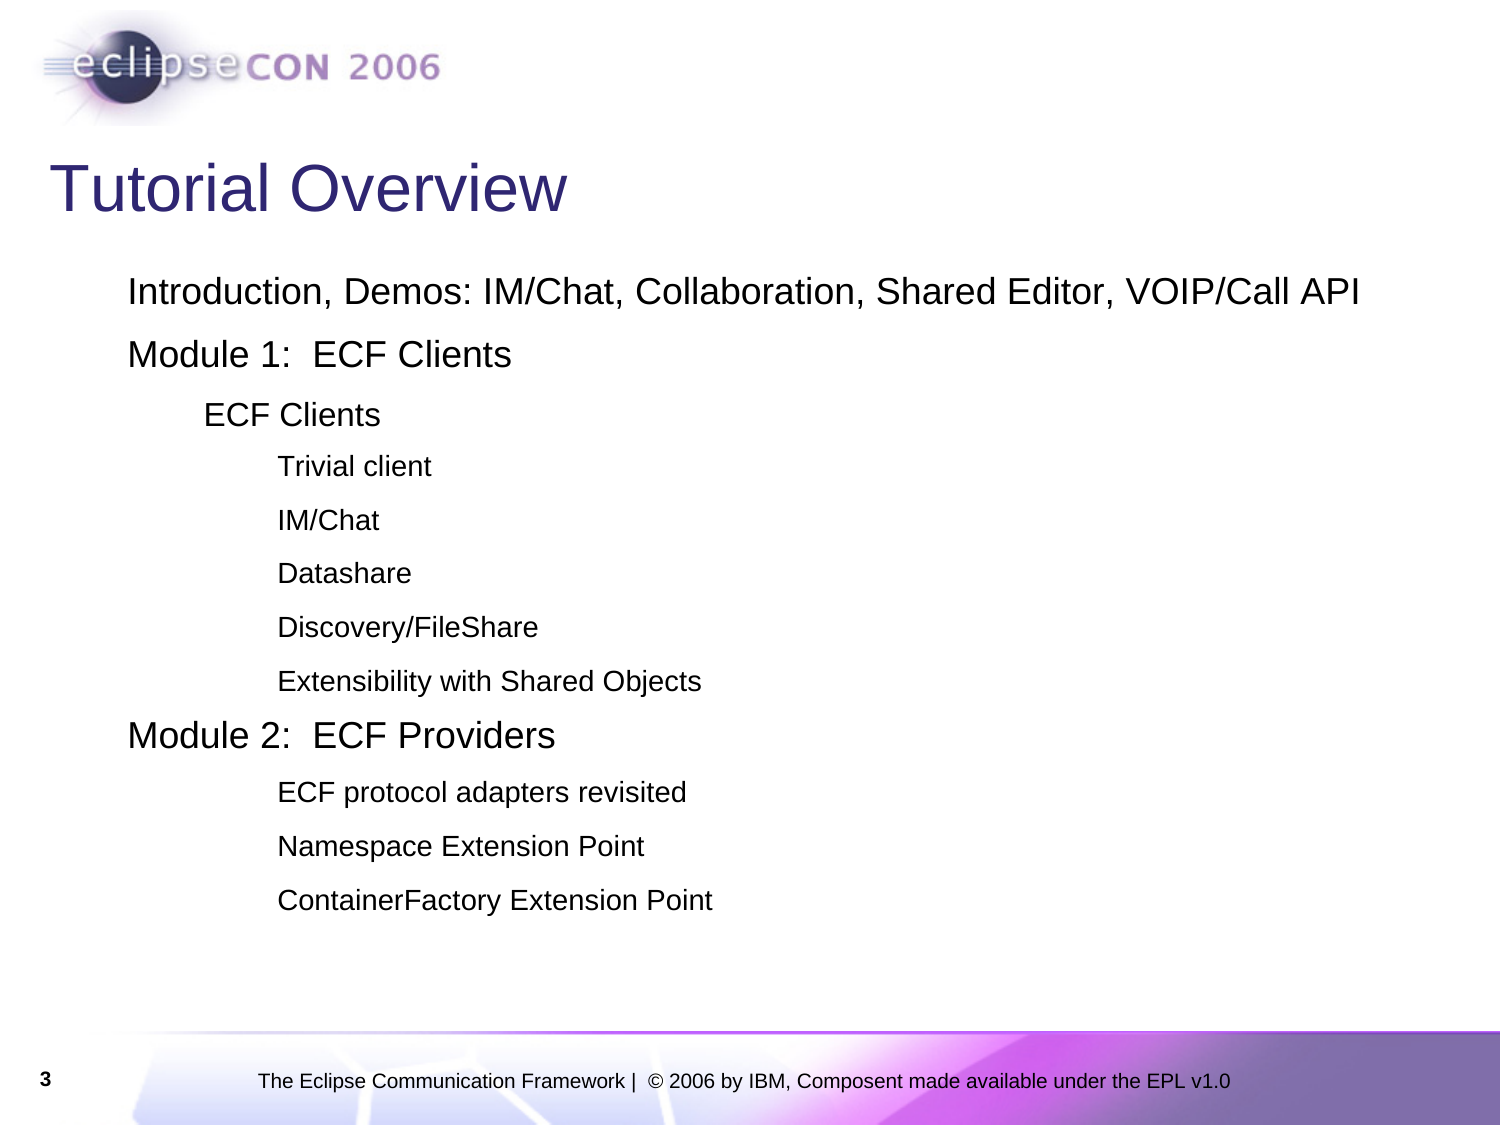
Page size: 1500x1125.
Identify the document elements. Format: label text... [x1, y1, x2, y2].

list Introduction, Demos: IM/Chat, Collaboration, Shared Editor, VOIP/Call API Module 1: ECF Clients ECF Clients Trivial client IM/Chat Datashare Discovery/FileShare Extensibility with Shared Objects Module 2: ECF Providers ECF protocol adapters revisited Namespace Extension Point ContainerFactory Extension Point [112, 262, 1388, 976]
picture [31, 10, 1040, 126]
picture [0, 1031, 1500, 1125]
title Tutorial Overview [34, 149, 1388, 241]
